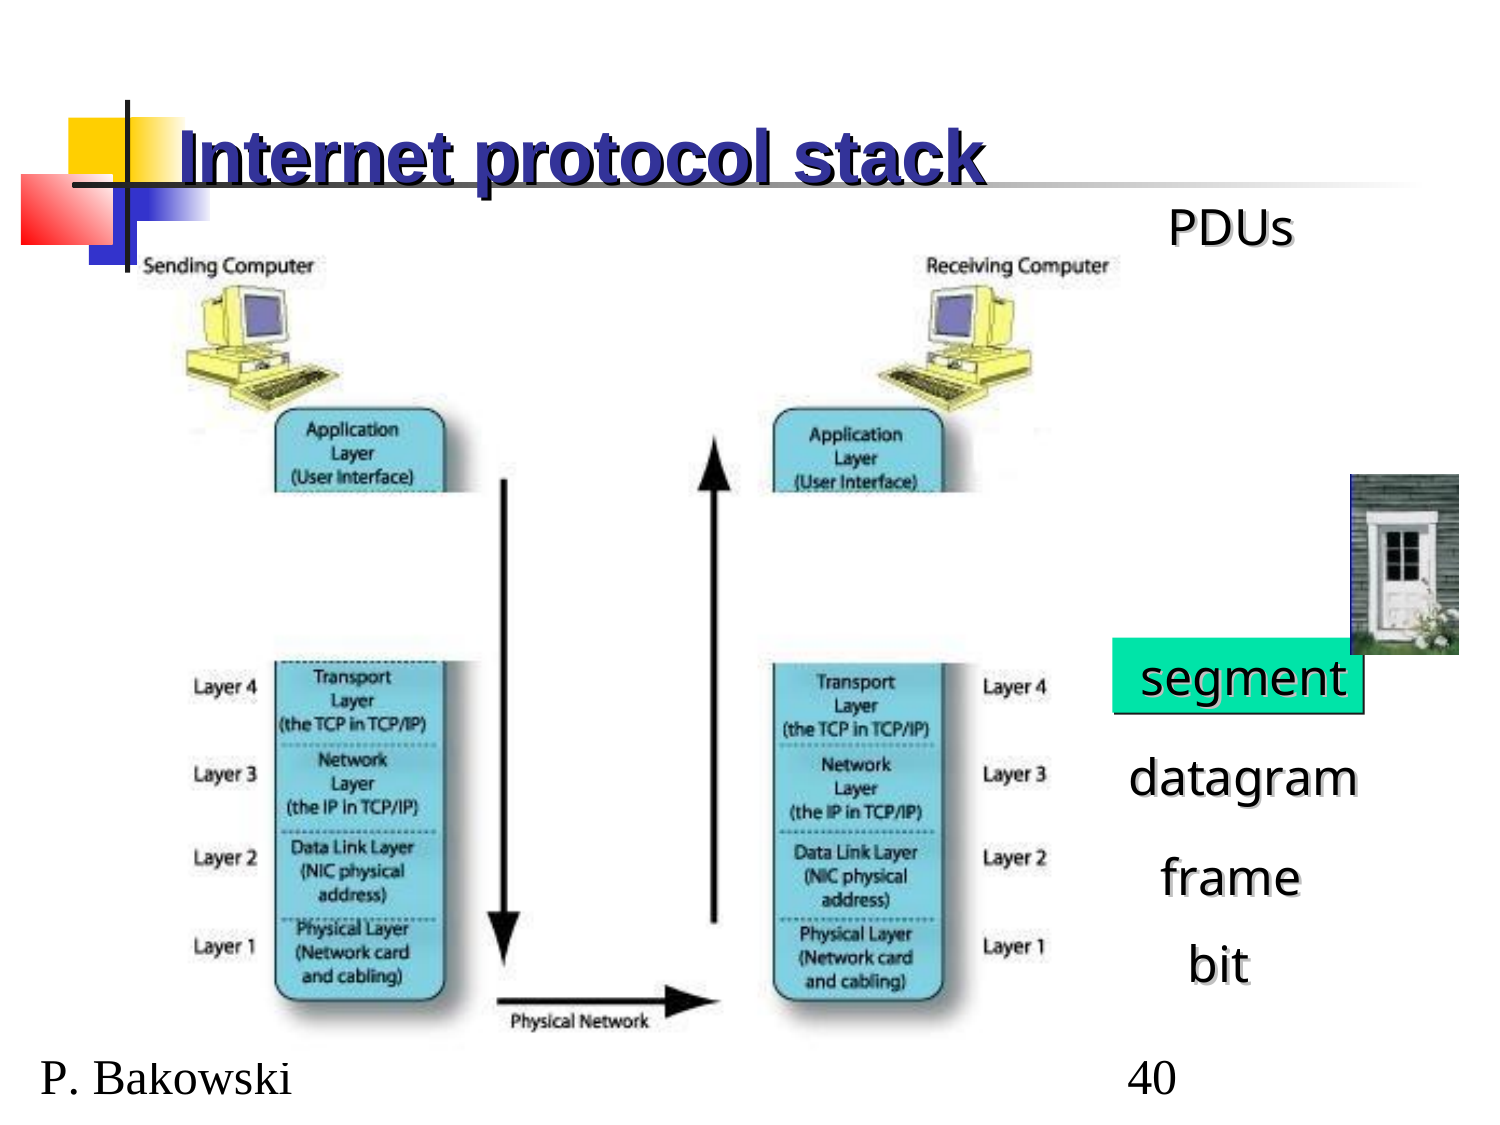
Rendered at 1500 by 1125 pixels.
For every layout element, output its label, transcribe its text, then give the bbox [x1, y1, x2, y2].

text_box segment [1100, 637, 1388, 713]
title Internet protocol stack [162, 99, 1400, 288]
text_box frame [1087, 837, 1376, 913]
picture [1350, 474, 1459, 655]
text_box bit [1074, 924, 1363, 1001]
picture [137, 221, 1138, 1063]
text_box datagram [1100, 737, 1388, 813]
text_box PDUs [1087, 187, 1376, 263]
